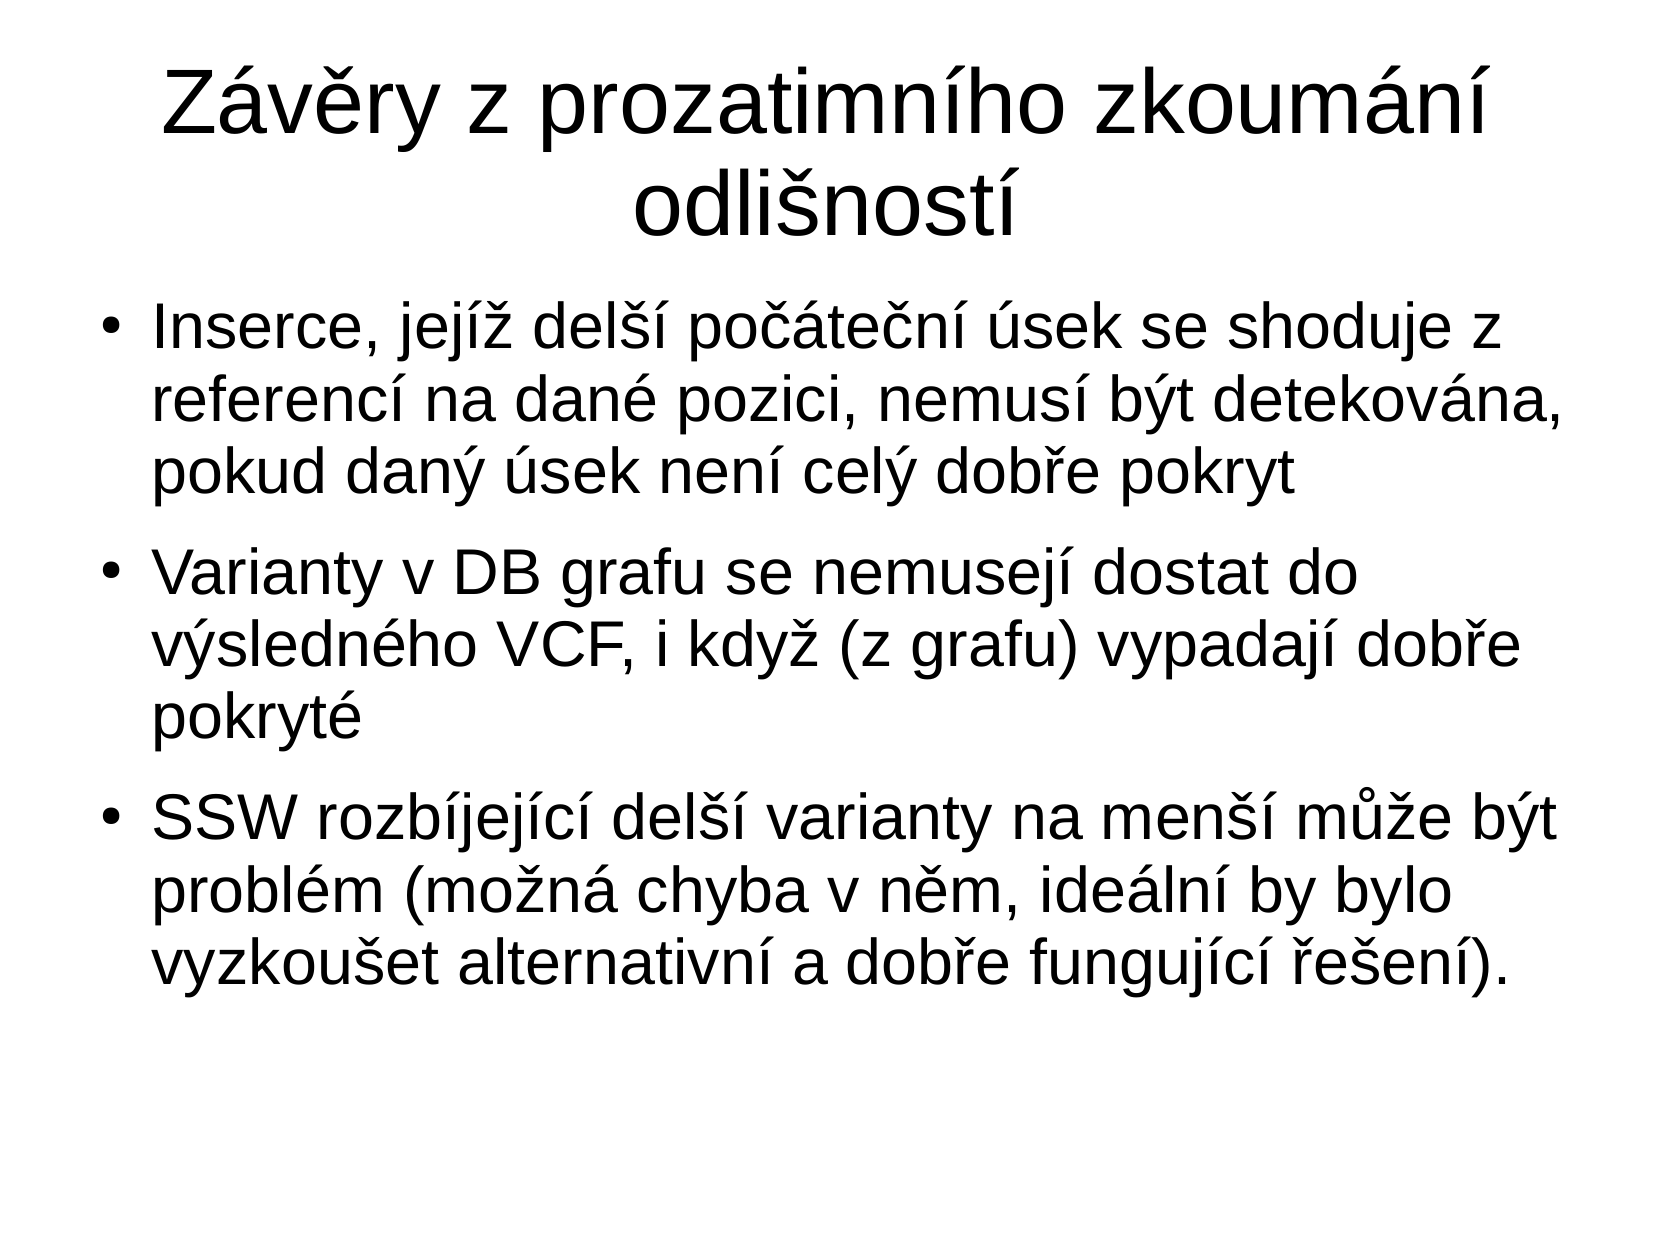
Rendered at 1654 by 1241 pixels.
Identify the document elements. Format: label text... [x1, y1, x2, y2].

title Závěry z prozatimního zkoumání odlišností [82, 49, 1571, 257]
list Inserce, jejíž delší počáteční úsek se shoduje z referencí na dané pozici, nemusí být detekována, pokud daný úsek není celý dobře pokryt Varianty v DB grafu se nemusejí dostat do výsledného VCF, i když (z grafu) vypadají dobře pokryté SSW rozbíjející delší varianty na menší může být problém (možná chyba v něm, ideální by bylo vyzkoušet alternativní a dobře fungující řešení). [82, 290, 1571, 1010]
